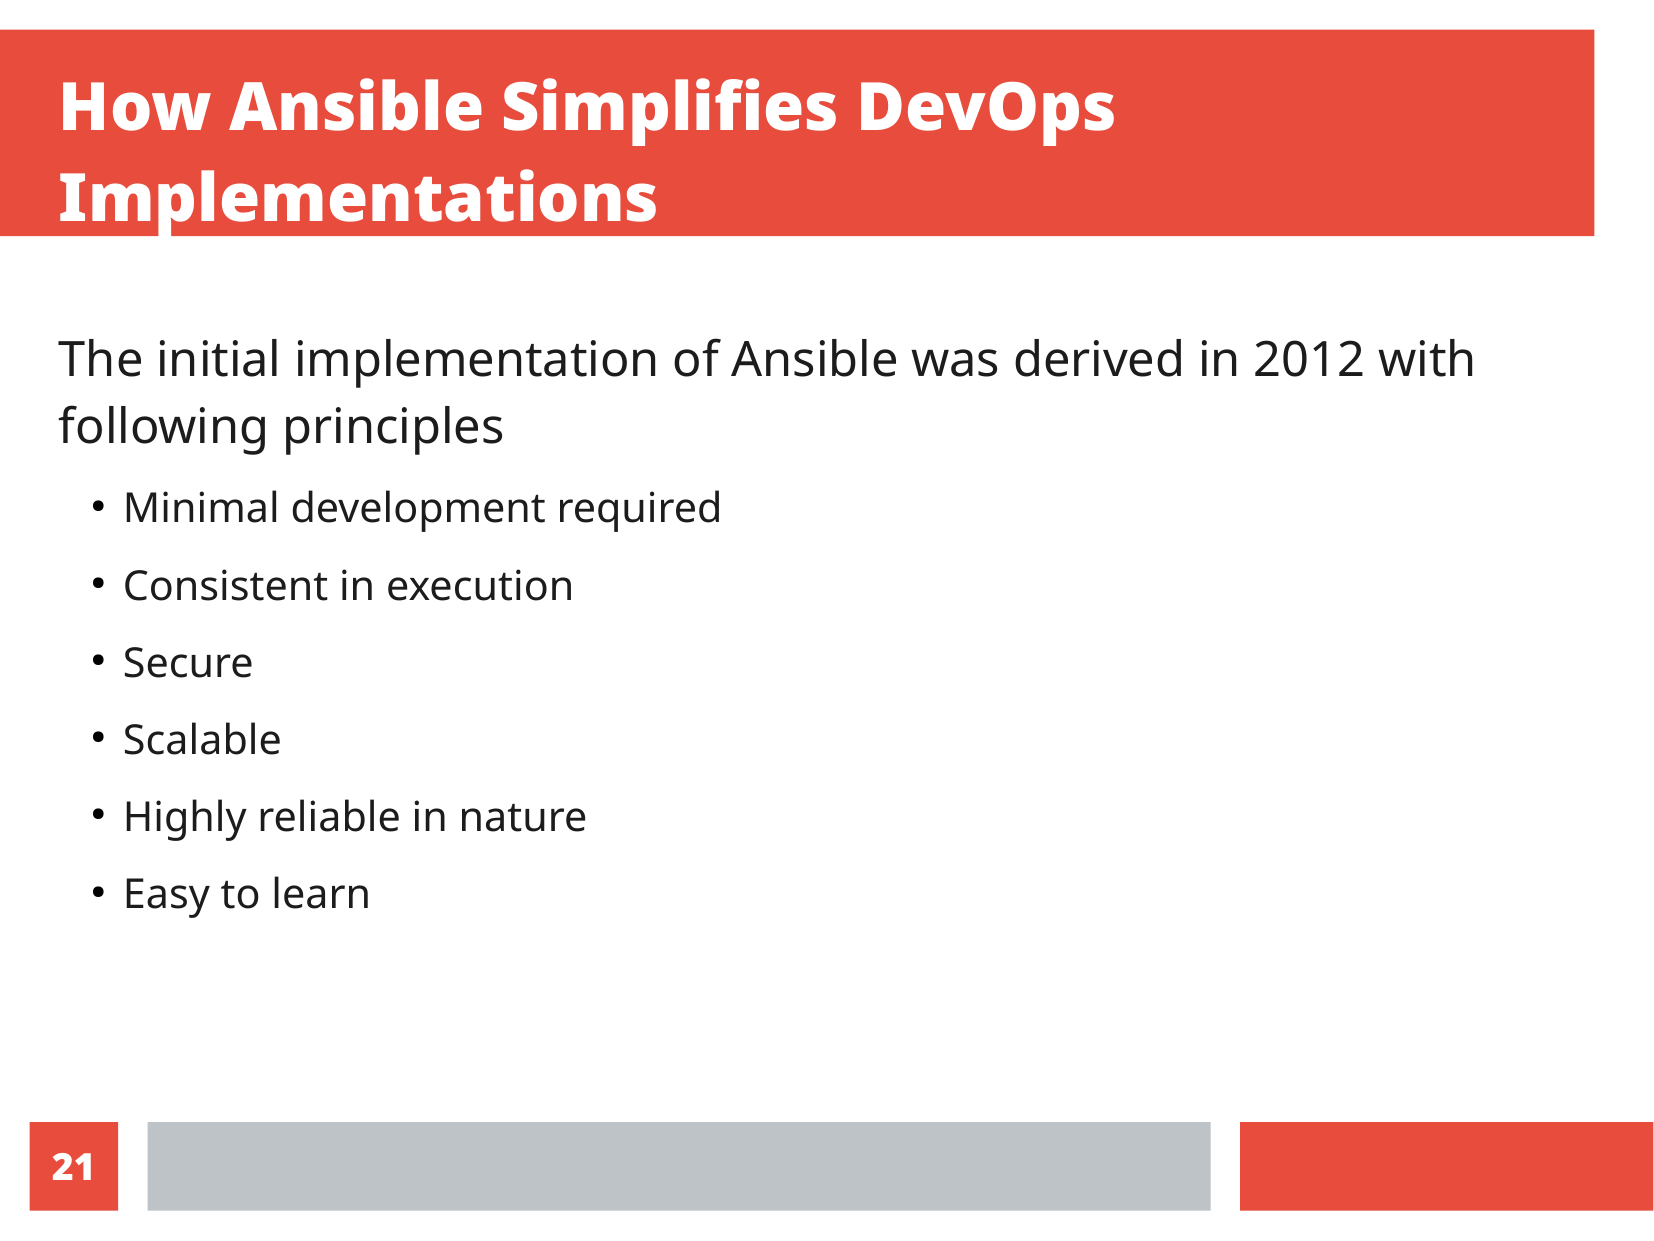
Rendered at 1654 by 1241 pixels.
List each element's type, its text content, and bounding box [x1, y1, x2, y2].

list The initial implementation of Ansible was derived in 2012 with following principles Minimal development required Consistent in execution Secure Scalable Highly reliable in nature Easy to learn [59, 324, 1565, 1093]
title How Ansible Simplifies DevOps Implementations [59, 59, 1595, 207]
